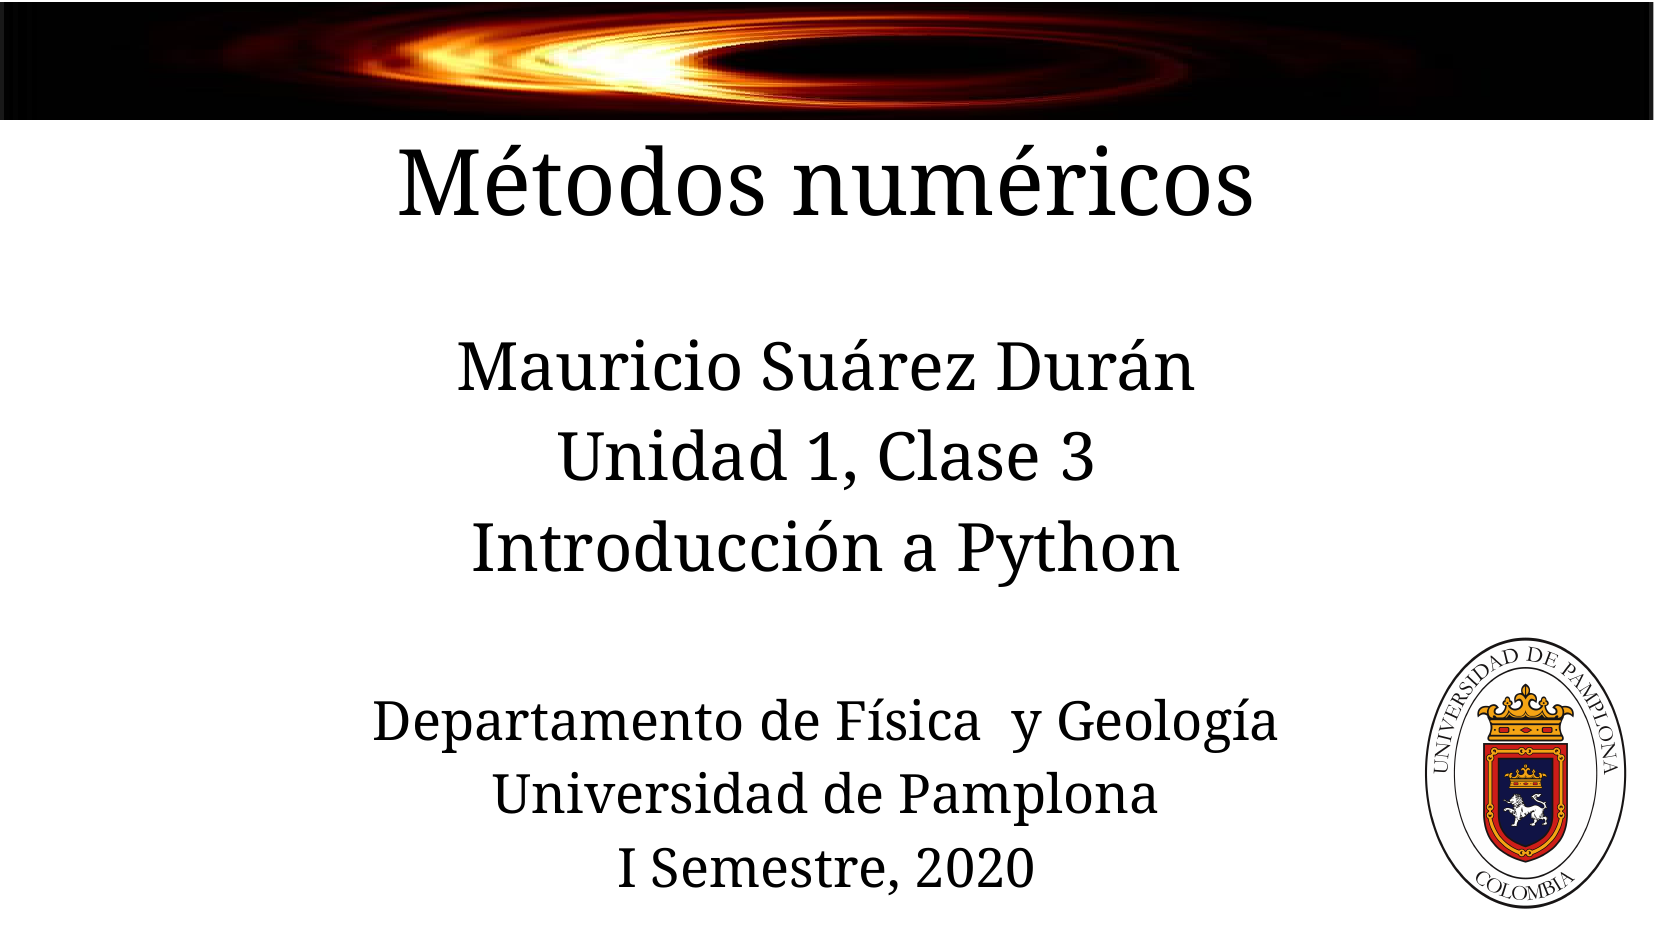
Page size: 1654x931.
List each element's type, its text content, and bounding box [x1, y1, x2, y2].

picture [0, 2, 1654, 121]
title Métodos numéricos [82, 121, 1571, 258]
picture [1415, 629, 1636, 918]
subtitle Mauricio Suárez Durán Unidad 1, Clase 3 Introducción a Python Departamento de Física y Geología Universidad de Pamplona I Semestre, 2020 [82, 341, 1571, 882]
